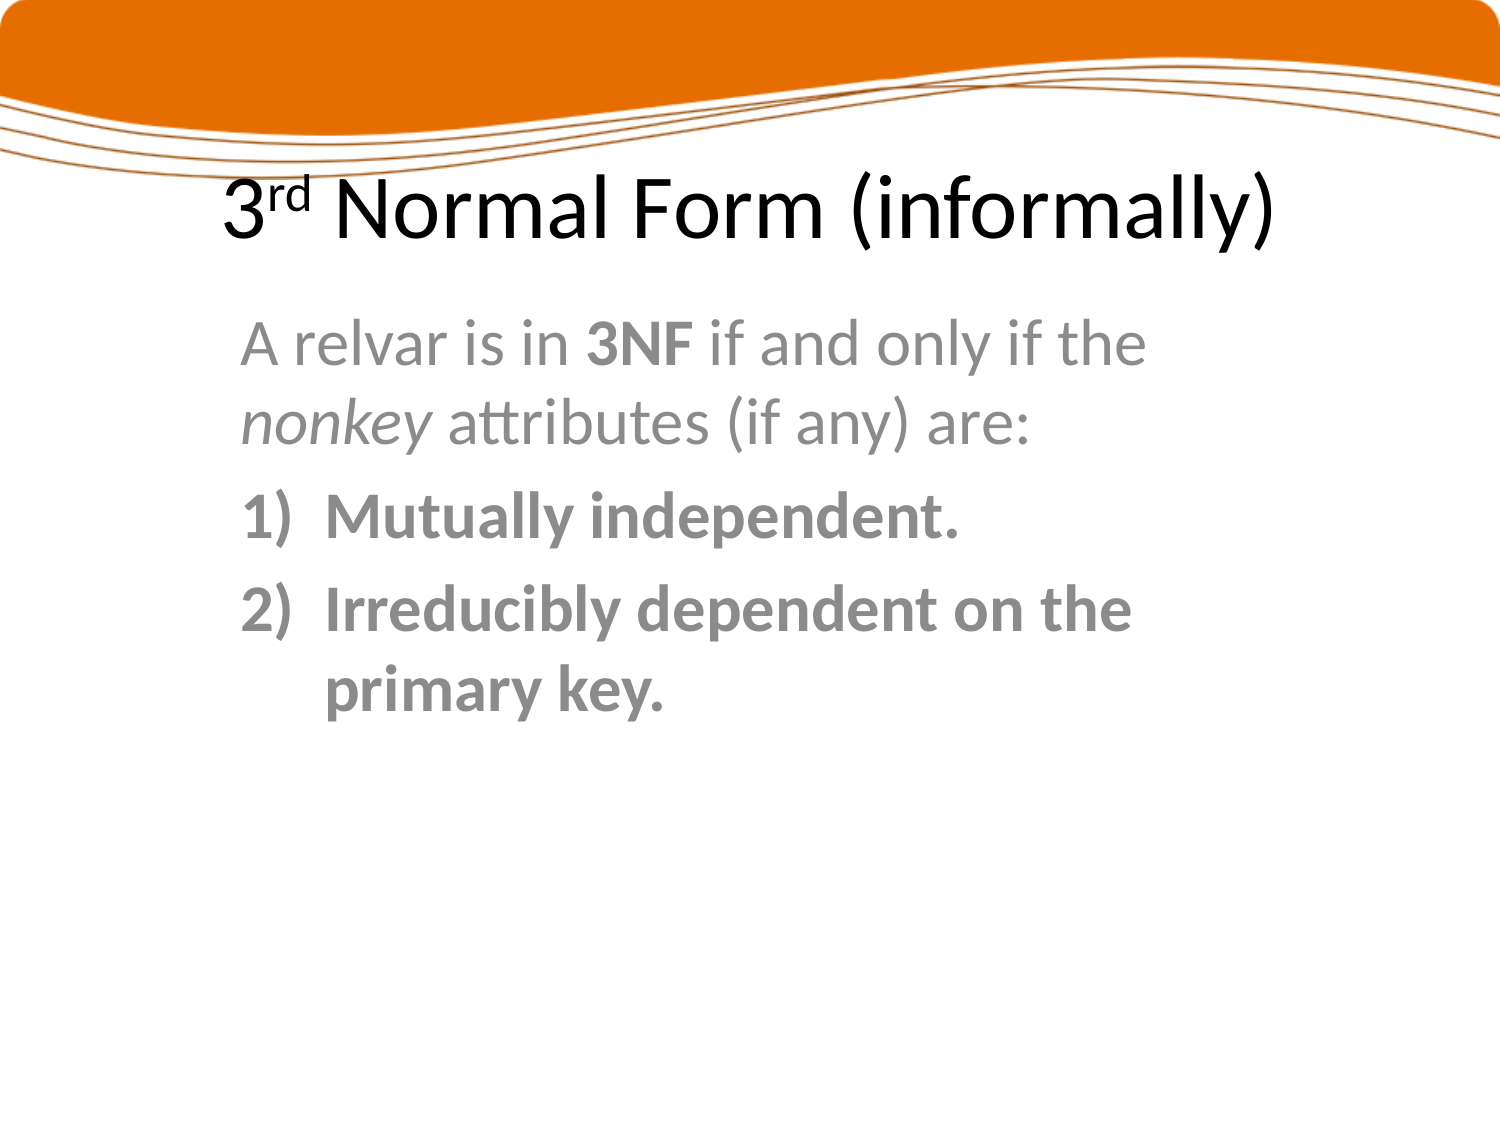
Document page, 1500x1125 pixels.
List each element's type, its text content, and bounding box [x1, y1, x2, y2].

picture [0, 0, 1500, 180]
subtitle A relvar is in 3NF if and only if the nonkey attributes (if any) are: Mutually independent. Irreducibly dependent on the primary key. [225, 290, 1275, 988]
title 3rd Normal Form (informally) [75, 125, 1425, 279]
